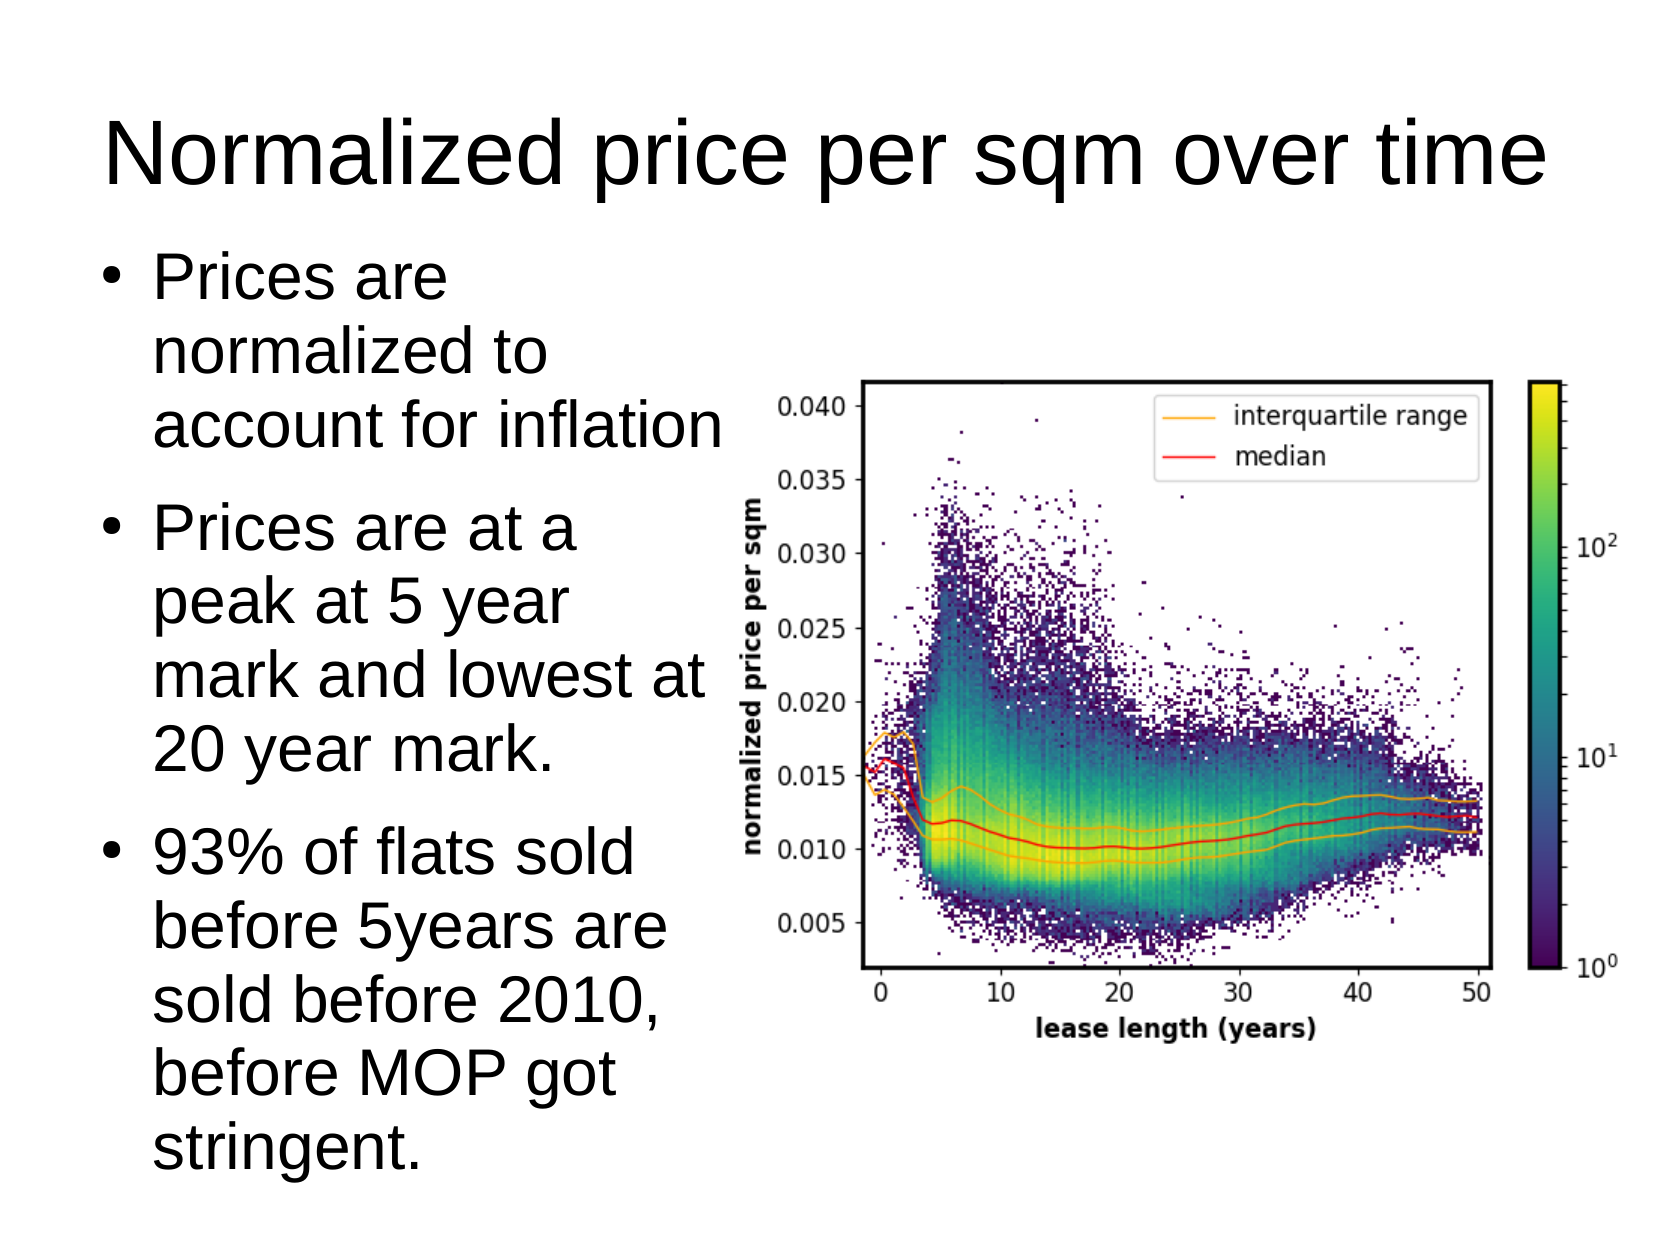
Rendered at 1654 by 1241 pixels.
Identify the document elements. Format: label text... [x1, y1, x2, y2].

title Normalized price per sqm over time [82, 49, 1571, 257]
picture [736, 350, 1654, 1071]
list Prices are normalized to account for inflation Prices are at a peak at 5 year mark and lowest at 20 year mark. 93% of flats sold before 5years are sold before 2010, before MOP got stringent. [82, 240, 736, 1186]
